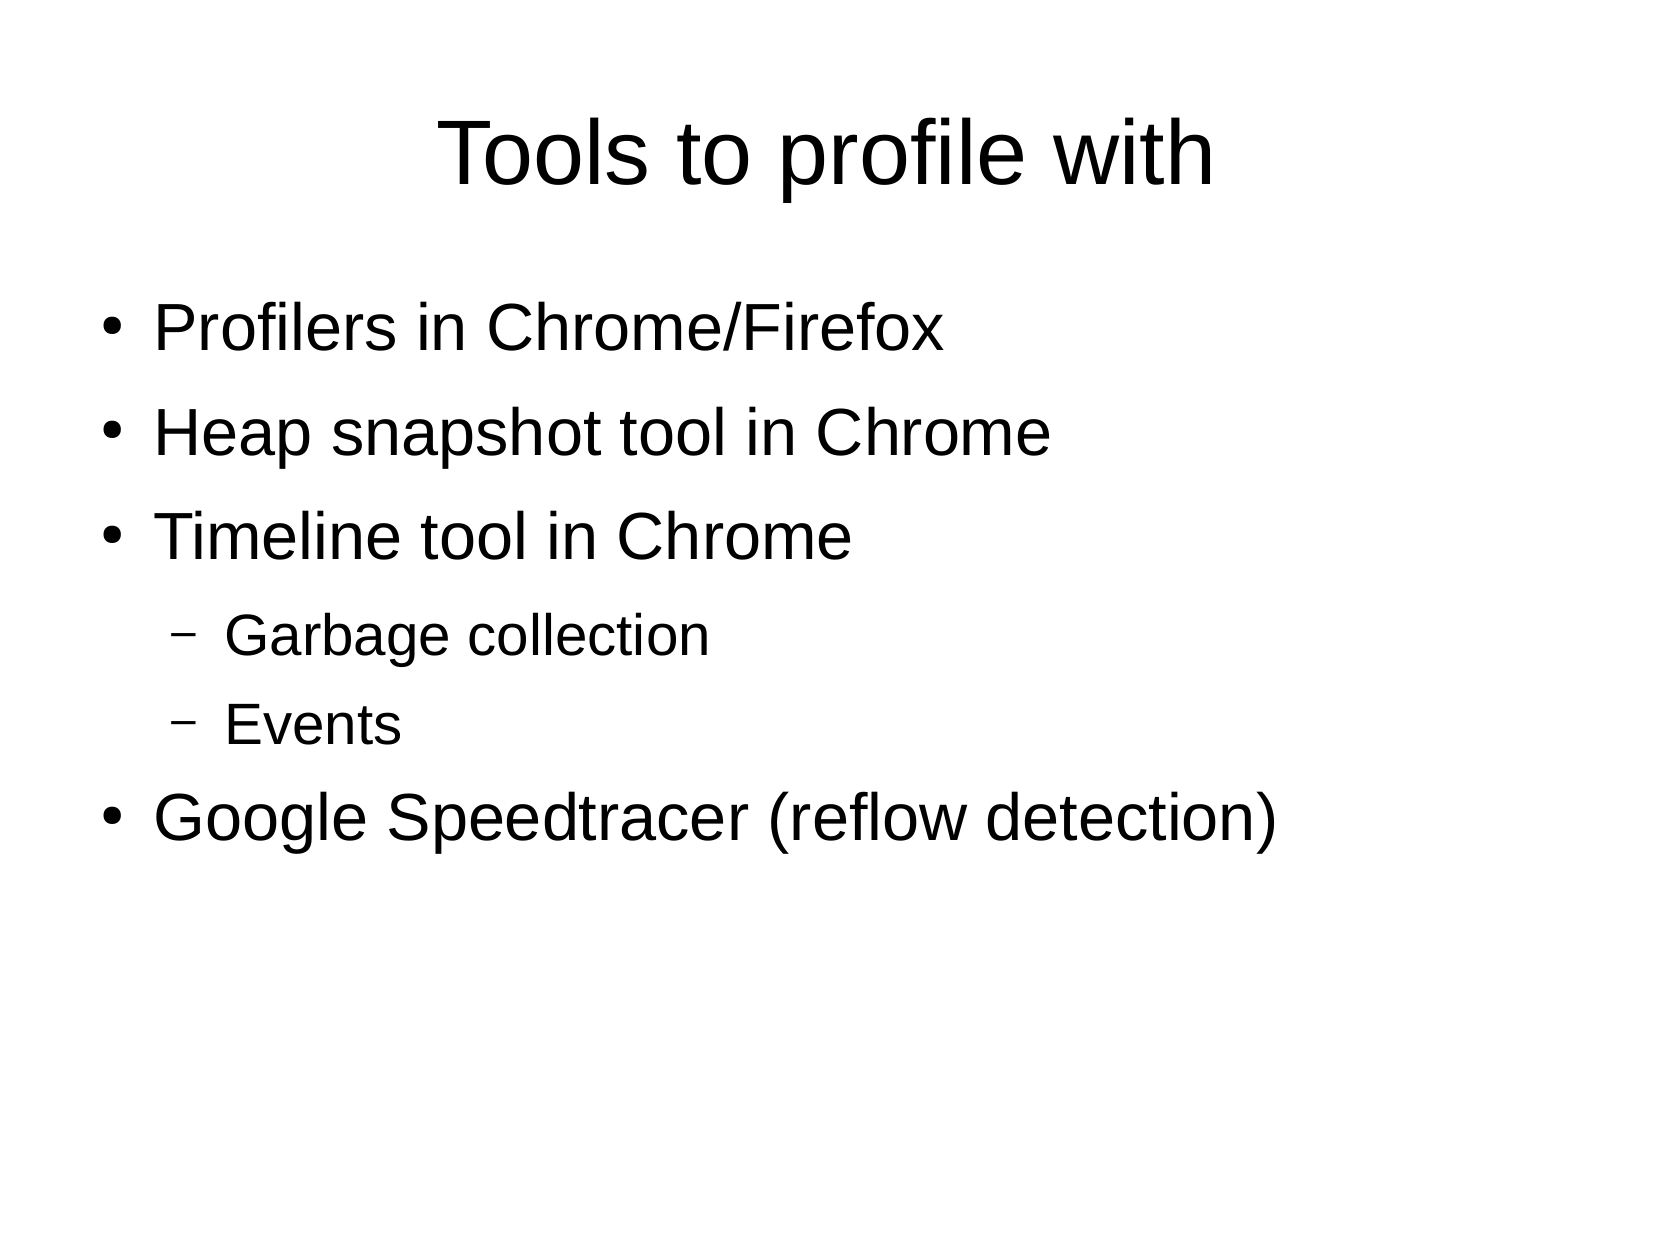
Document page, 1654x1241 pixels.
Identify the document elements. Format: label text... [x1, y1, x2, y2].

title Tools to profile with [82, 49, 1571, 257]
list Profilers in Chrome/Firefox Heap snapshot tool in Chrome Timeline tool in Chrome Garbage collection Events Google Speedtracer (reflow detection) [82, 290, 1538, 1010]
